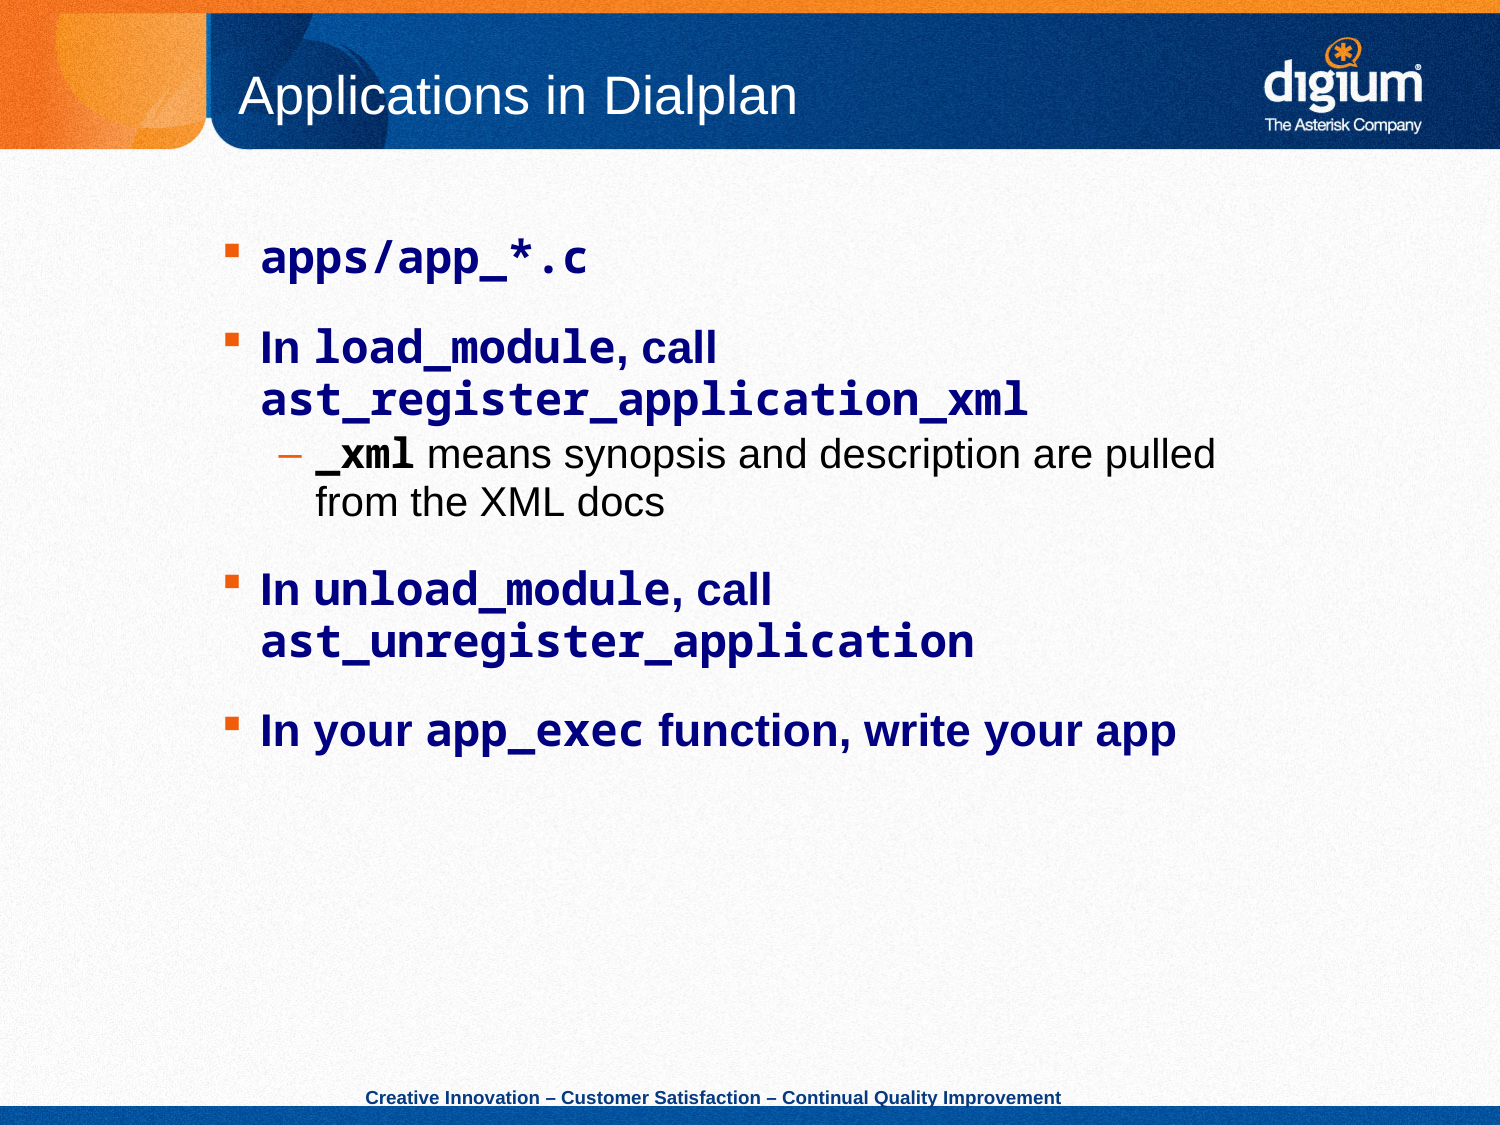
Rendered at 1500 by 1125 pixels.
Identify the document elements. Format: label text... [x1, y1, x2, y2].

title Applications in Dialplan [238, 27, 1243, 127]
list apps/app_*.c In load_module, call ast_register_application_xml _xml means synopsis and description are pulled from the XML docs In unload_module, call ast_unregister_application In your app_exec function, write your app [206, 224, 1301, 967]
picture [0, 0, 1500, 1125]
